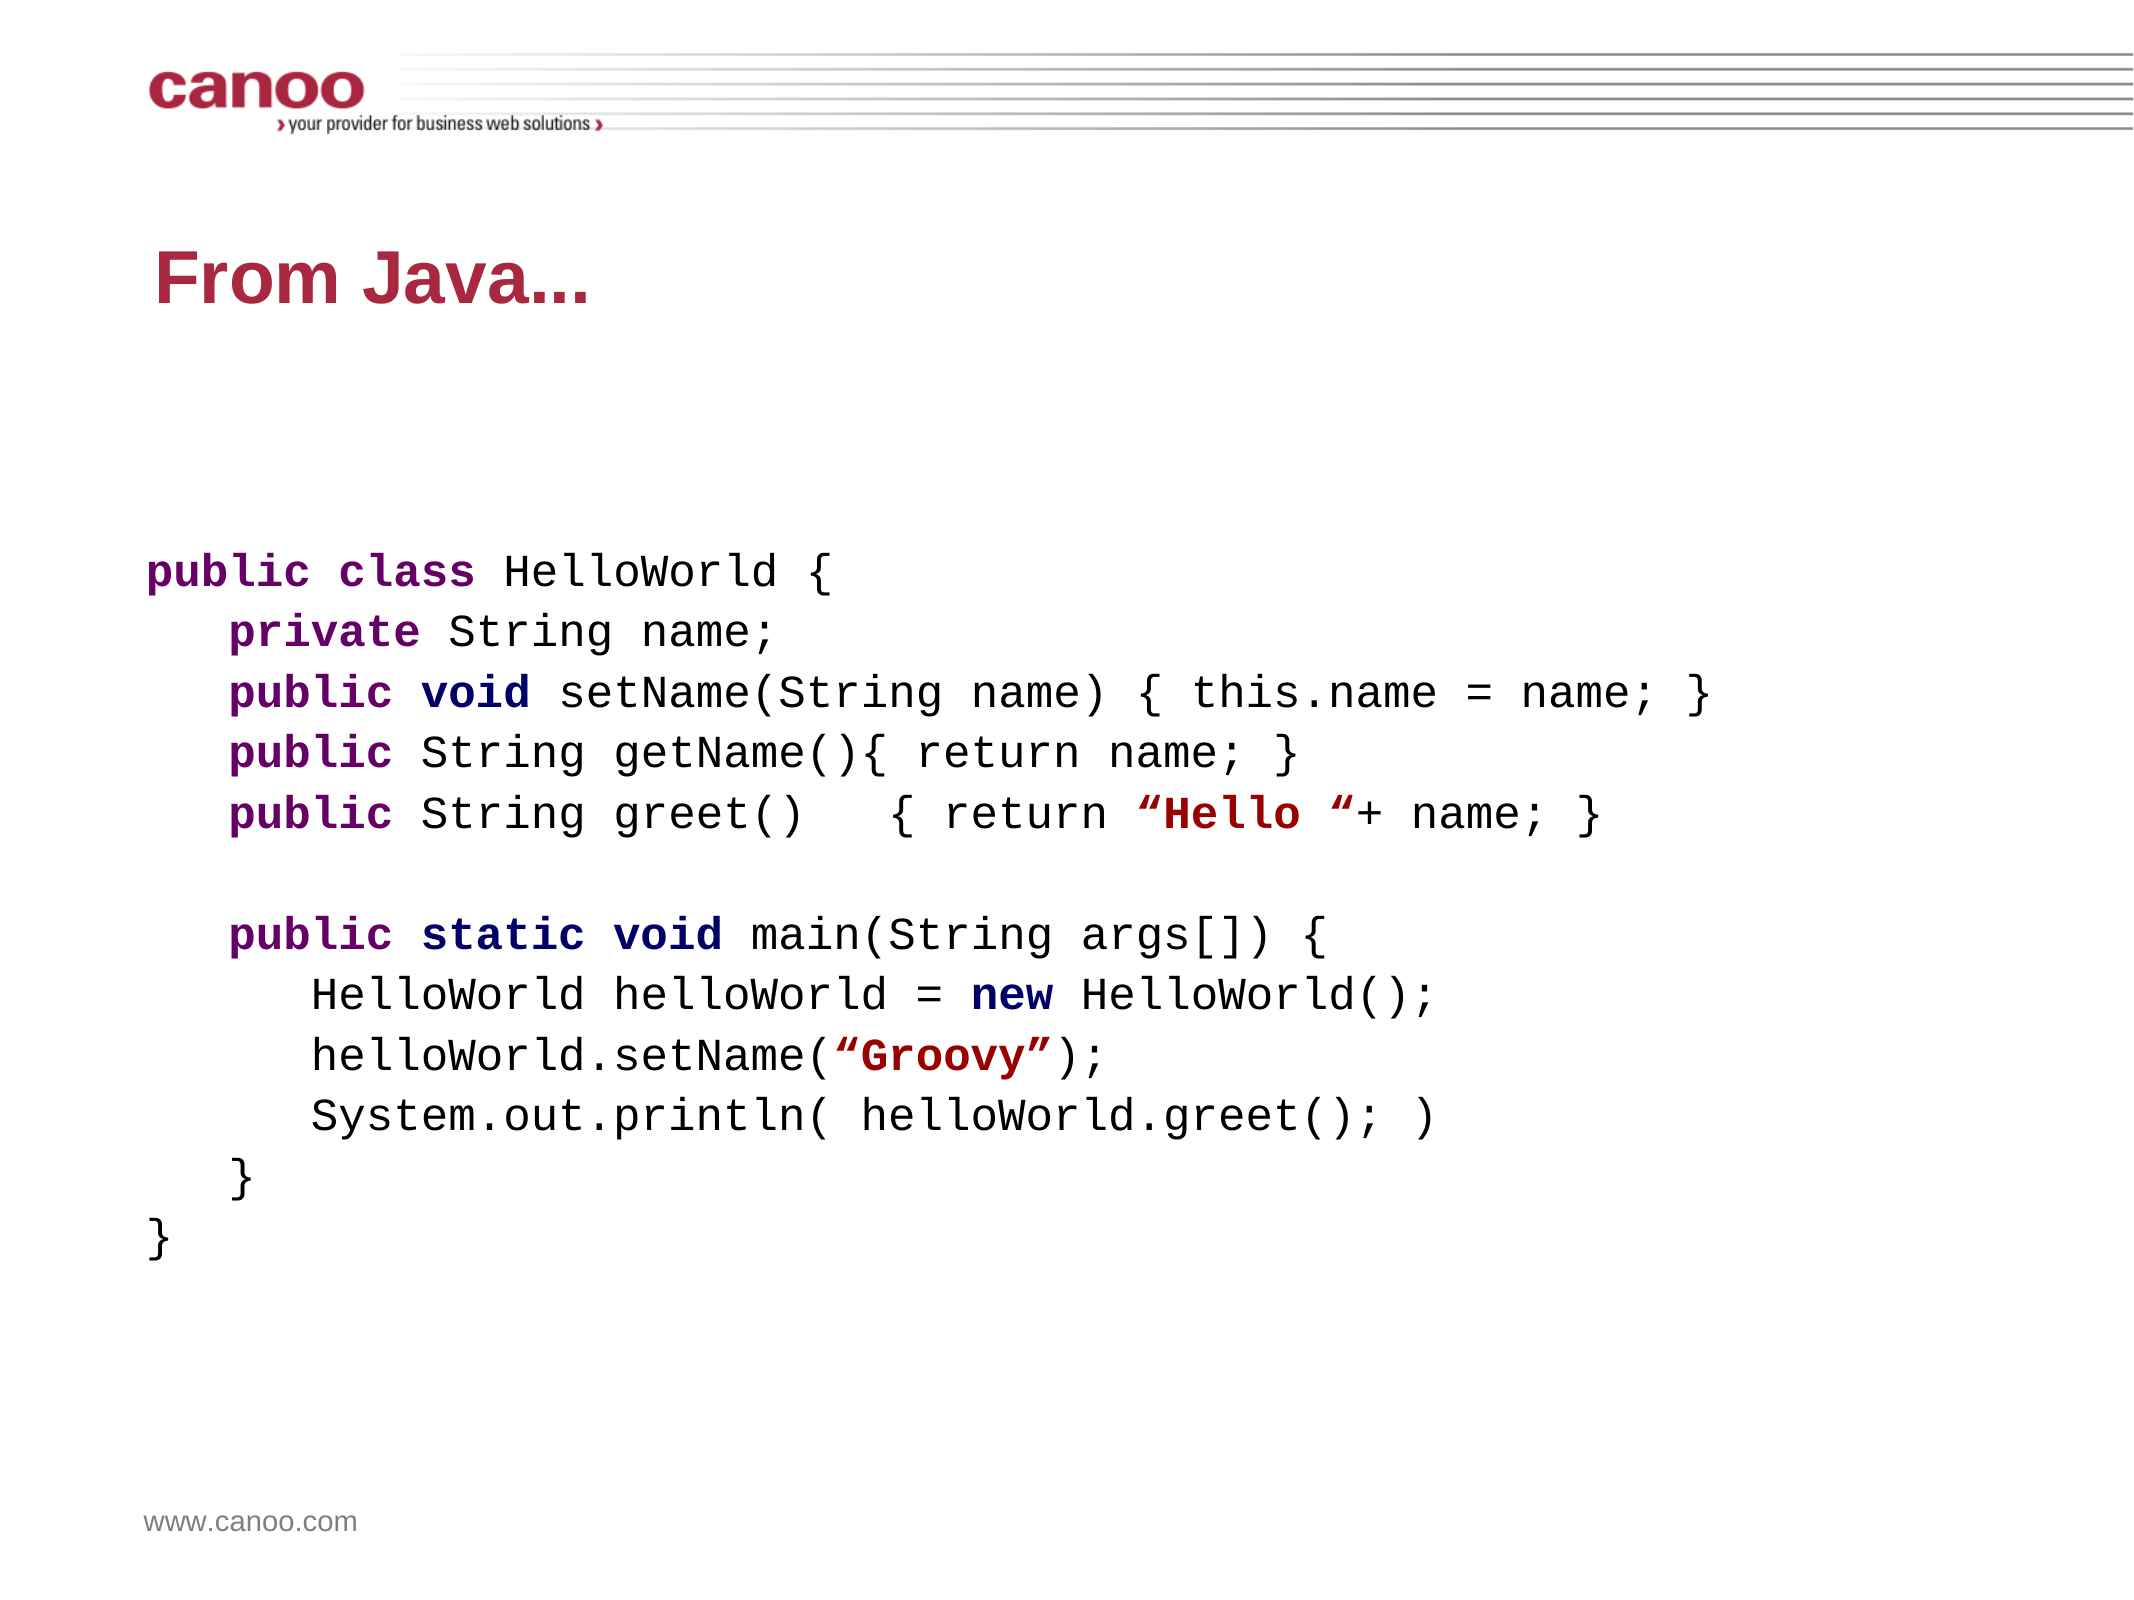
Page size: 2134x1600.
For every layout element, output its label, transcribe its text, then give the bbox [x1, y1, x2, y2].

title From Java... [145, 220, 1961, 328]
picture [0, 21, 2134, 188]
text_box public class HelloWorld { private String name; public void setName(String name) { this.name = name; } public String getName(){ return name; } public String greet() { return “Hello “+ name; } public static void main(String args[]) { HelloWorld helloWorld = new HelloWorld(); helloWorld.setName(“Groovy”); System.out.println( helloWorld.greet(); ) } } [145, 391, 1959, 1404]
